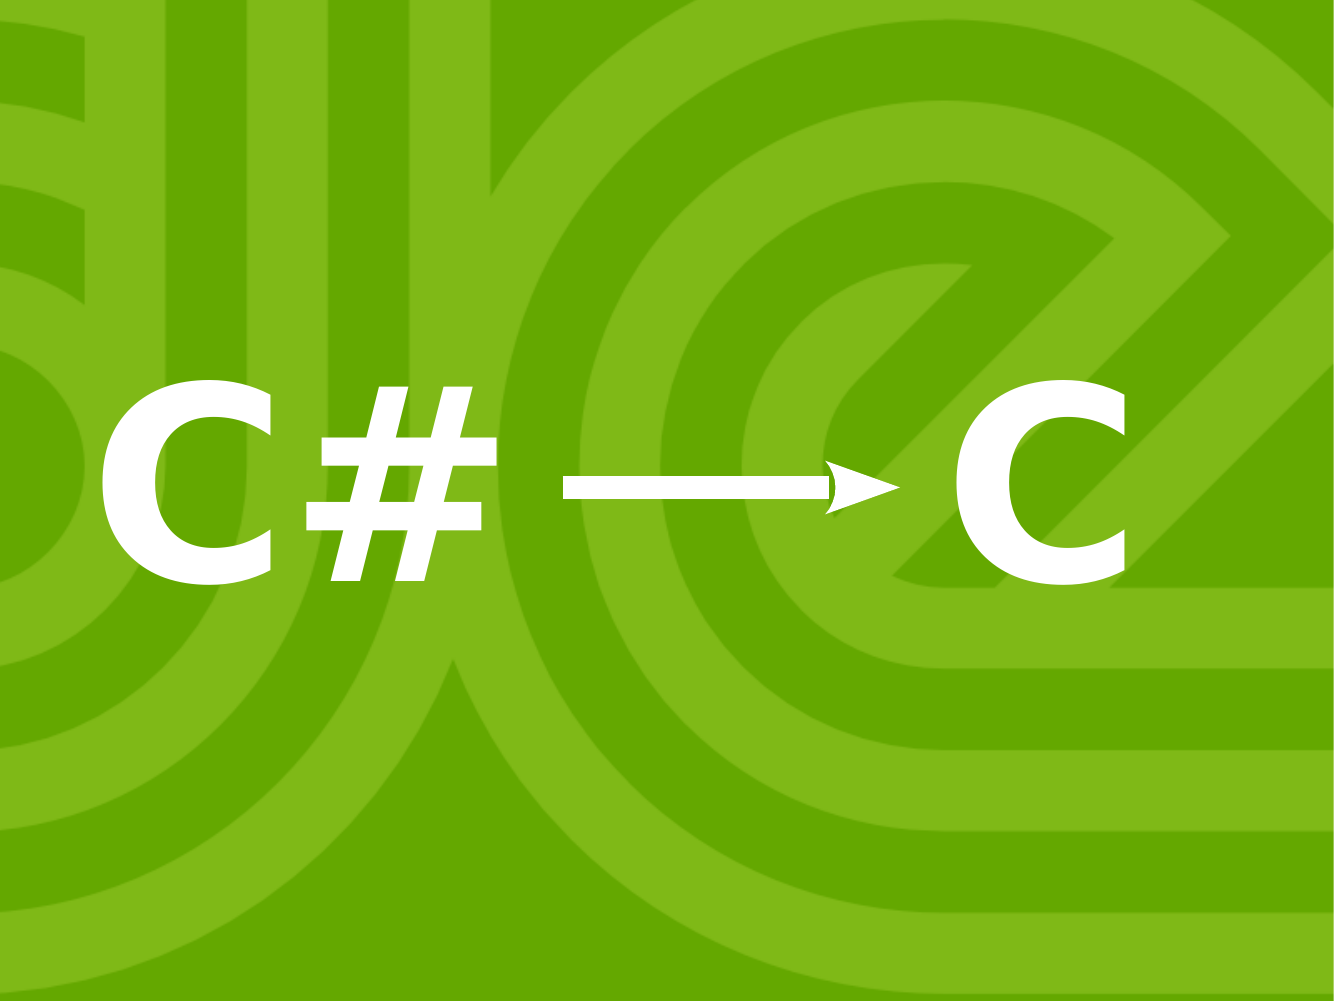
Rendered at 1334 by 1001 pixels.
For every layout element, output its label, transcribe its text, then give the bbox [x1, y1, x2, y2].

picture [0, 0, 1334, 1001]
text_box C# [75, 322, 584, 653]
text_box C [928, 322, 1288, 653]
